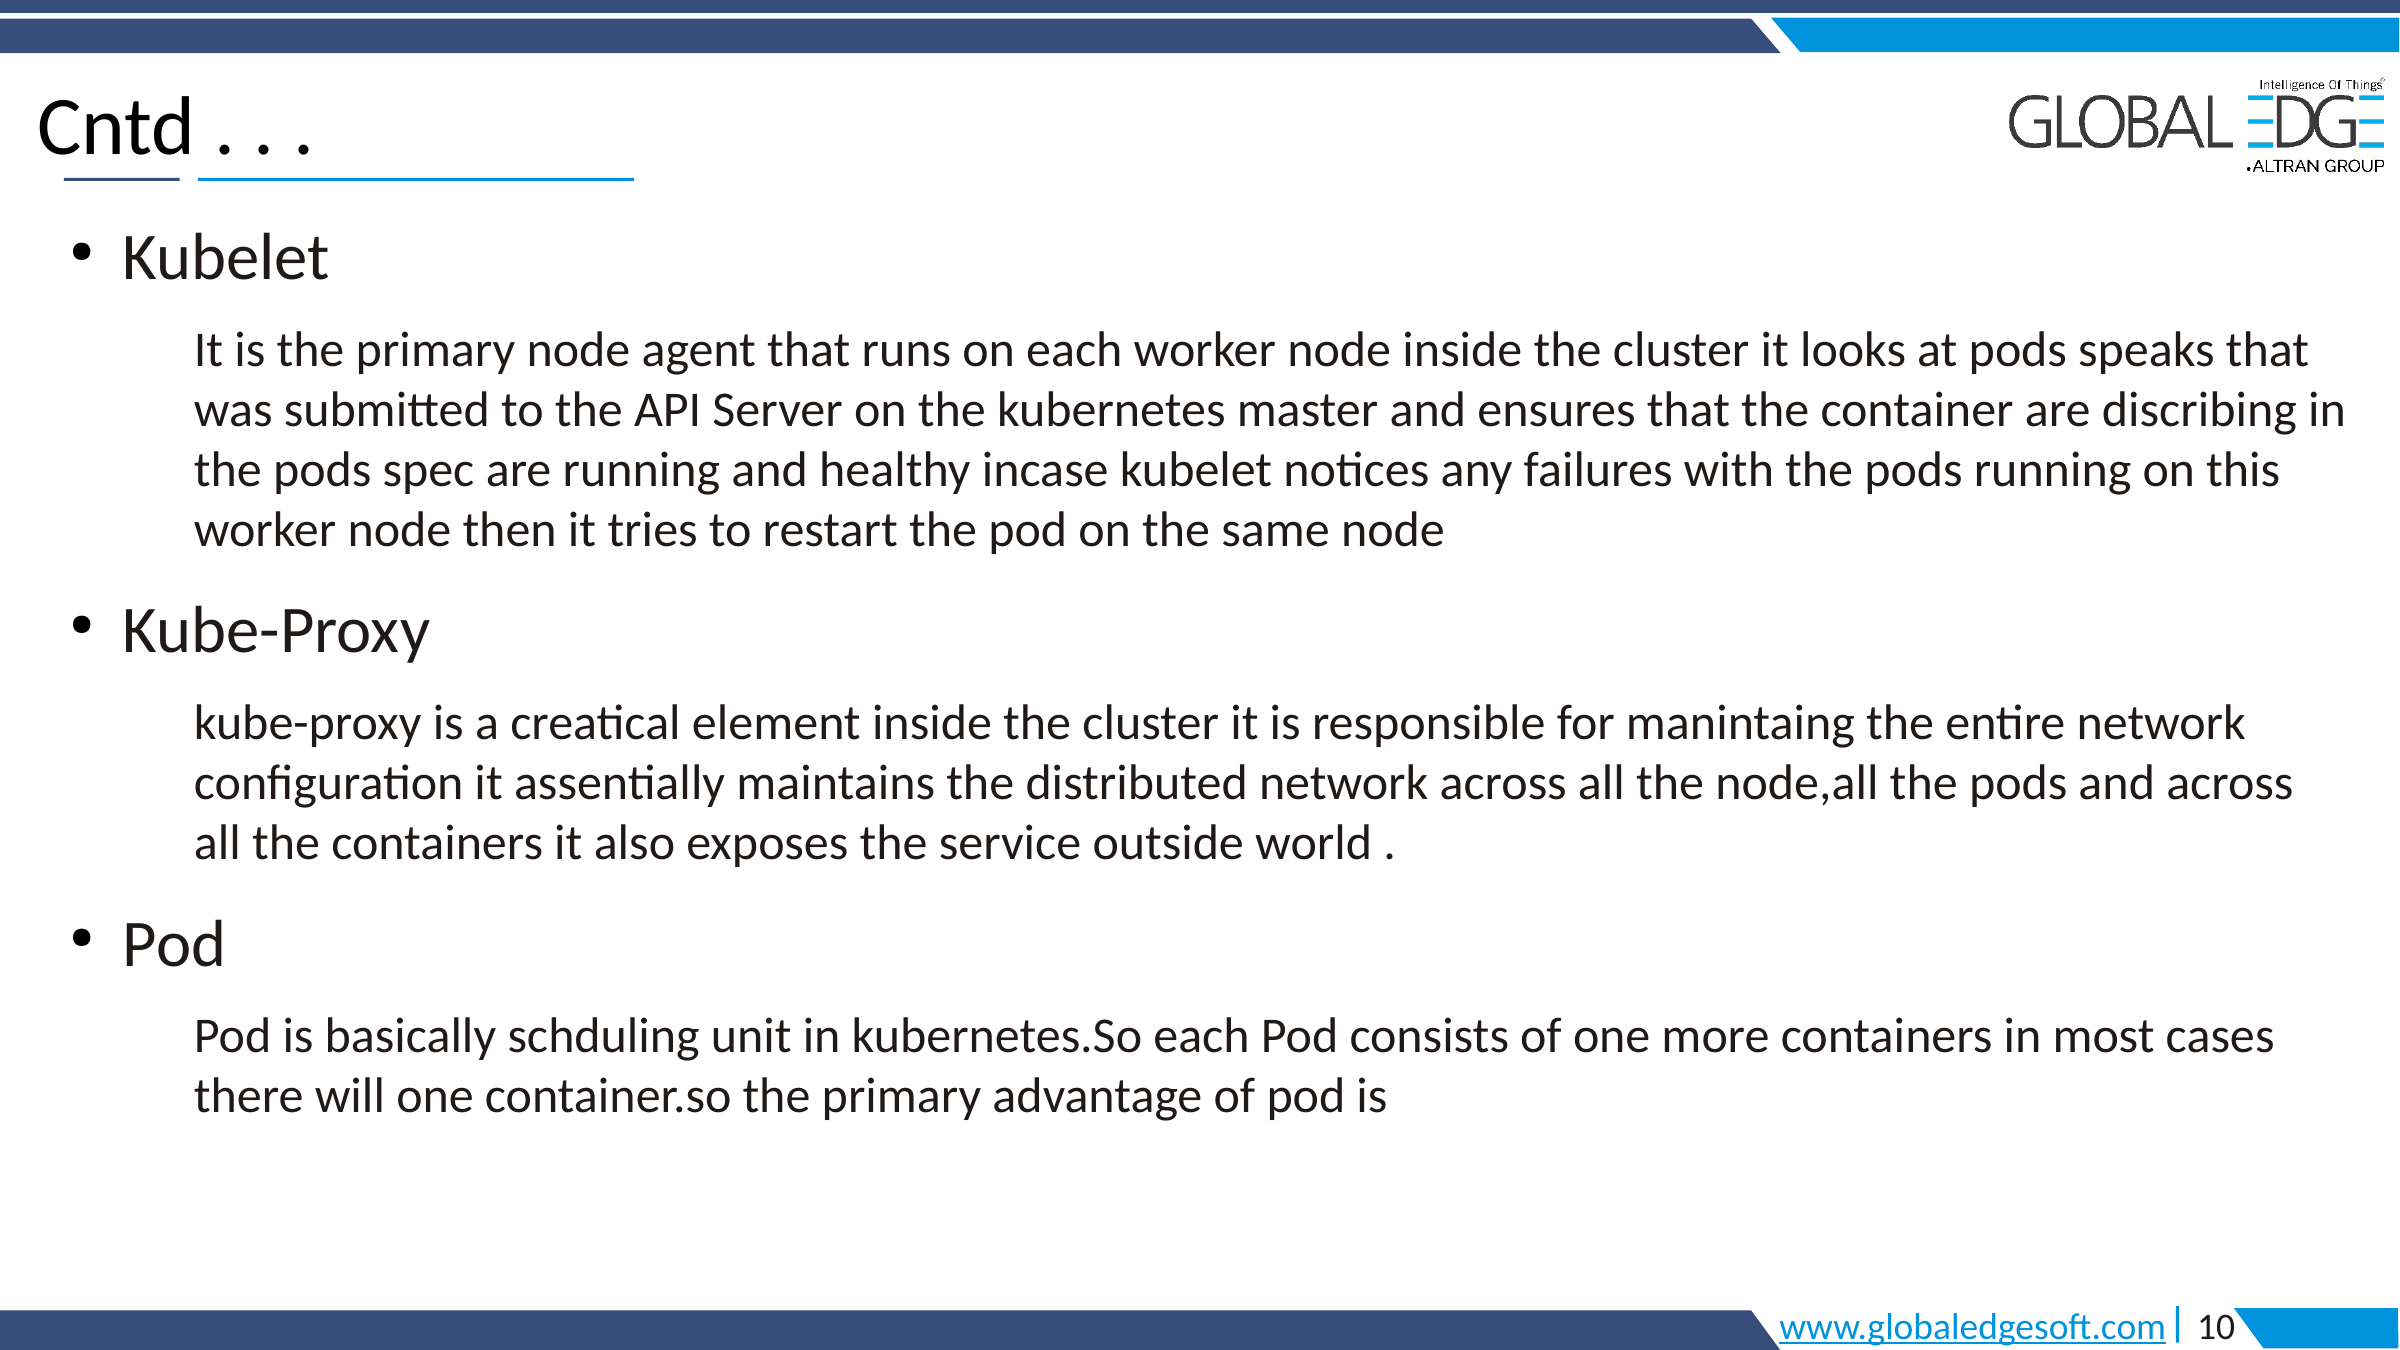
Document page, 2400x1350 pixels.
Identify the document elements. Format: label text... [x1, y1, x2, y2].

title Cntd . . . [26, 64, 1977, 178]
picture [2001, 67, 2392, 182]
list Kubelet It is the primary node agent that runs on each worker node inside the cluster it looks at pods speaks that was submitted to the API Server on the kubernetes master and ensures that the container are discribing in the pods spec are running and healthy incase kubelet notices any failures with the pods running on this worker node then it tries to restart the pod on the same node Kube-Proxy kube-proxy is a creatical element inside the cluster it is responsible for manintaing the entire network configuration it assentially maintains the distributed network across all the node,all the pods and across all the containers it also exposes the service outside world . Pod Pod is basically schduling unit in kubernetes.So each Pod consists of one more containers in most cases there will one container.so the primary advantage of pod is [40, 207, 2358, 1288]
